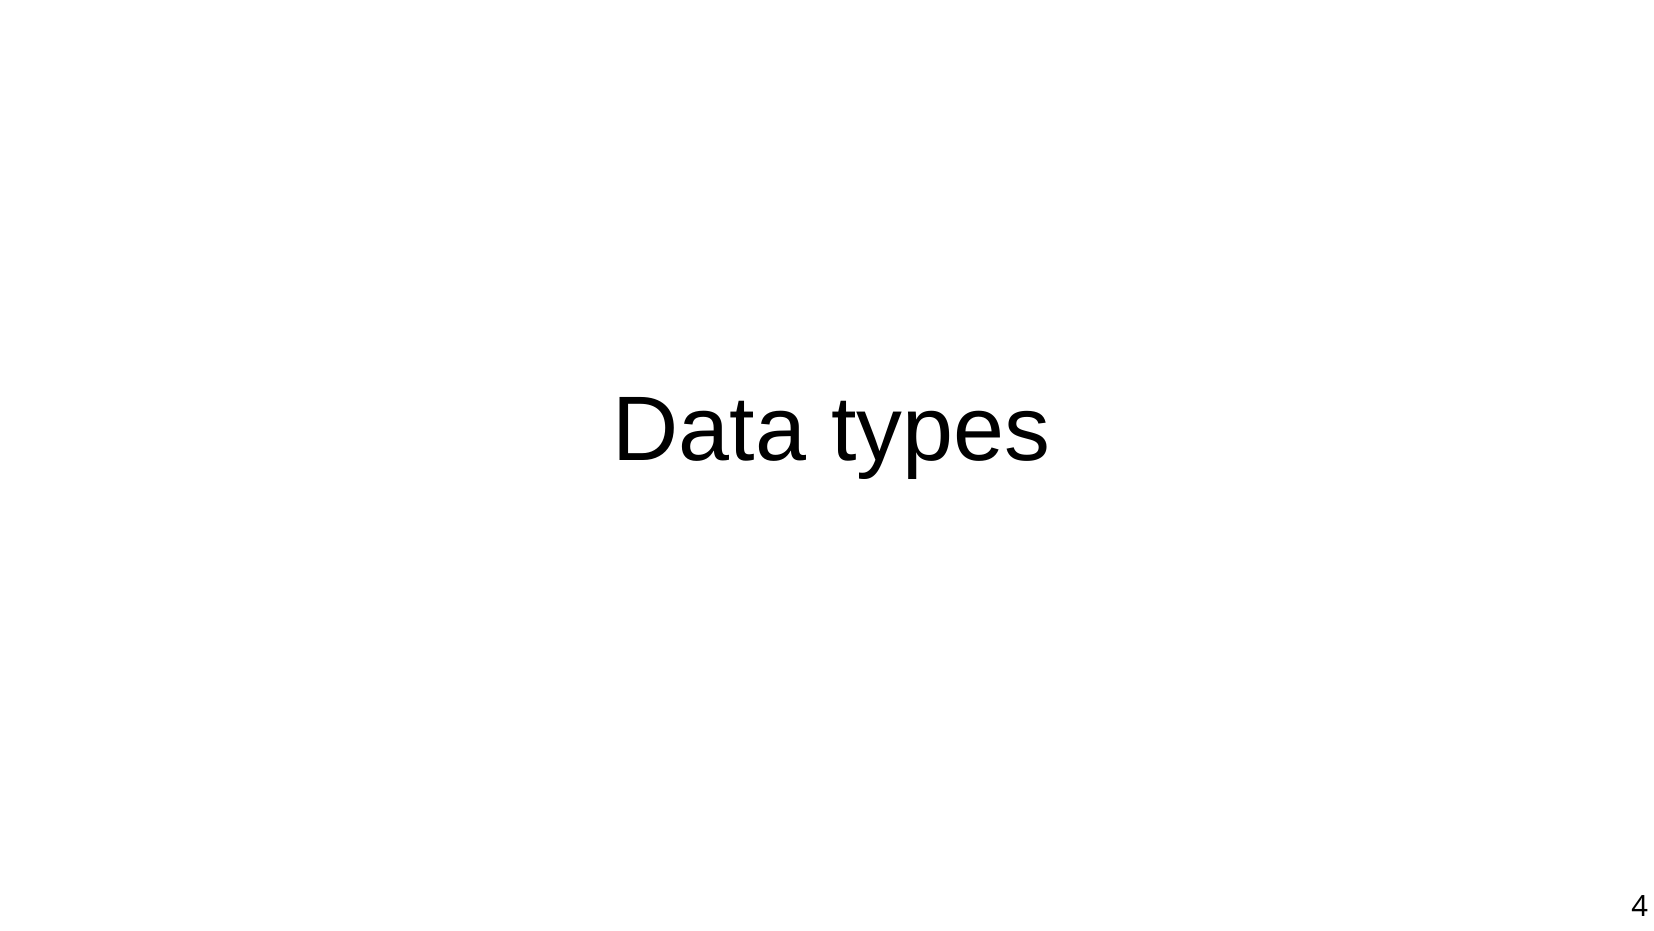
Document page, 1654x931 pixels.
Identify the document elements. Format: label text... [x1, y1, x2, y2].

title Data types [87, 350, 1576, 507]
